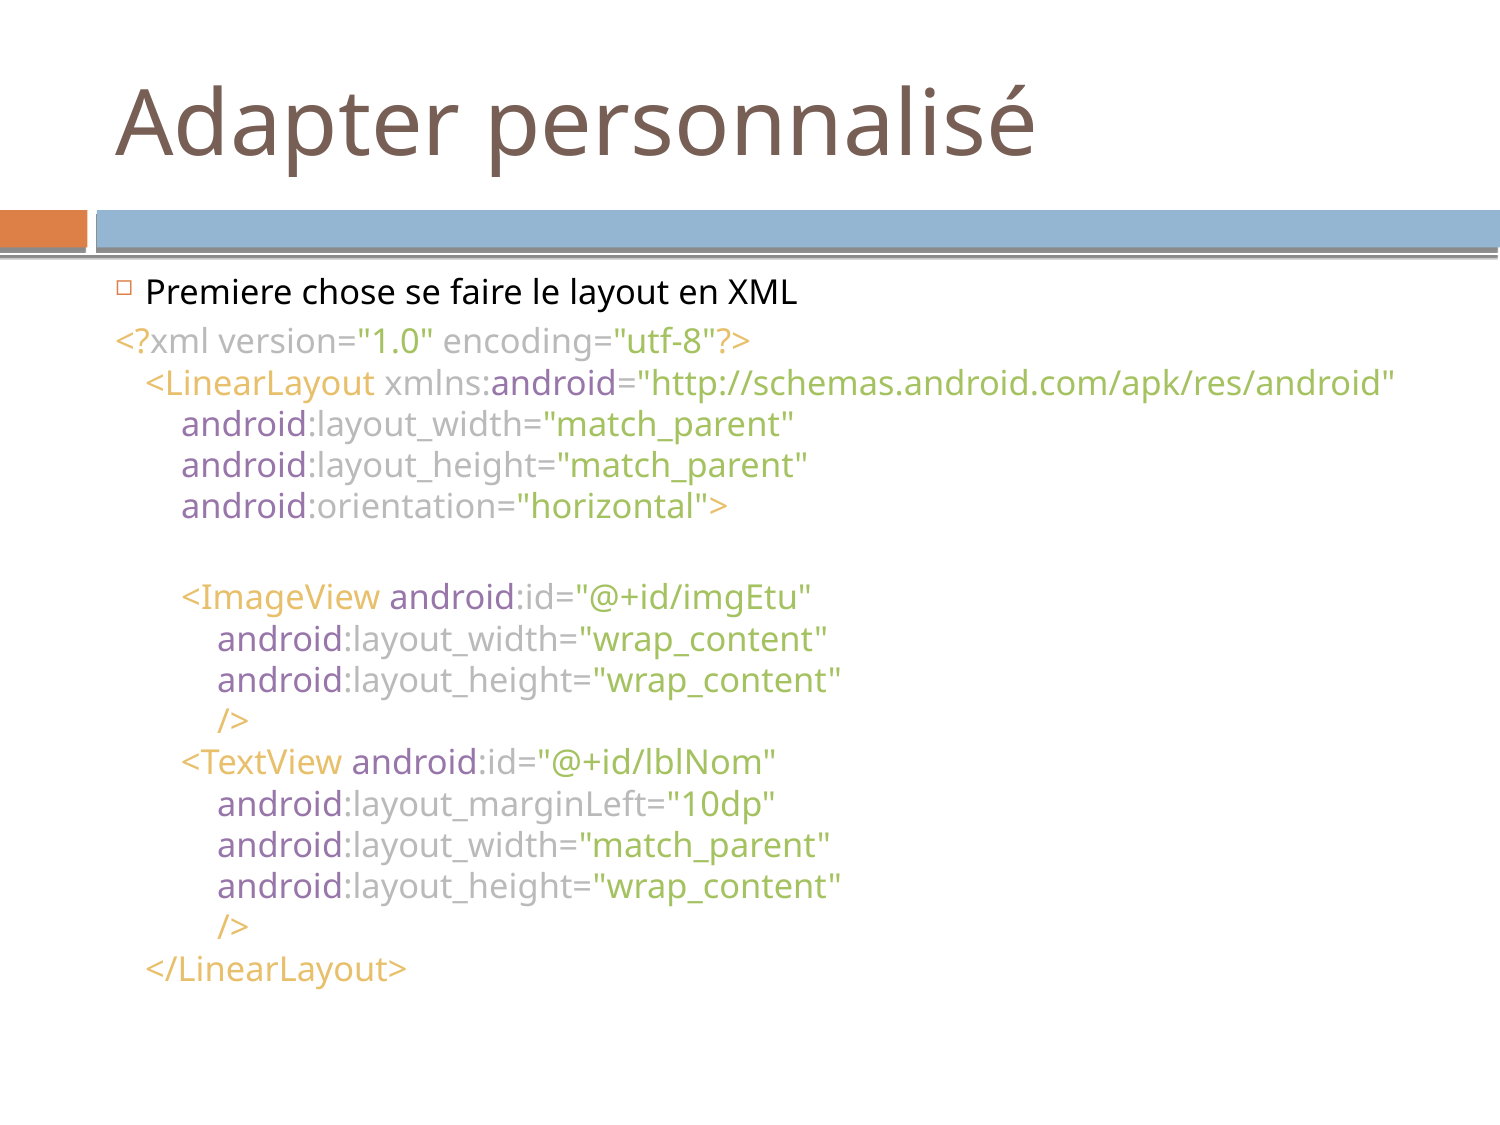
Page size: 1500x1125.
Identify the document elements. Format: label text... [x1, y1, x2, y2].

list Premiere chose se faire le layout en XML <?xml version="1.0" encoding="utf-8"?> <LinearLayout xmlns:android="http://schemas.android.com/apk/res/android" android:layout_width="match_parent" android:layout_height="match_parent" android:orientation="horizontal"> <ImageView android:id="@+id/imgEtu" android:layout_width="wrap_content" android:layout_height="wrap_content" /> <TextView android:id="@+id/lblNom" android:layout_marginLeft="10dp" android:layout_width="match_parent" android:layout_height="wrap_content" /> </LinearLayout> [100, 262, 1438, 1000]
title Adapter personnalisé [100, 37, 1438, 200]
